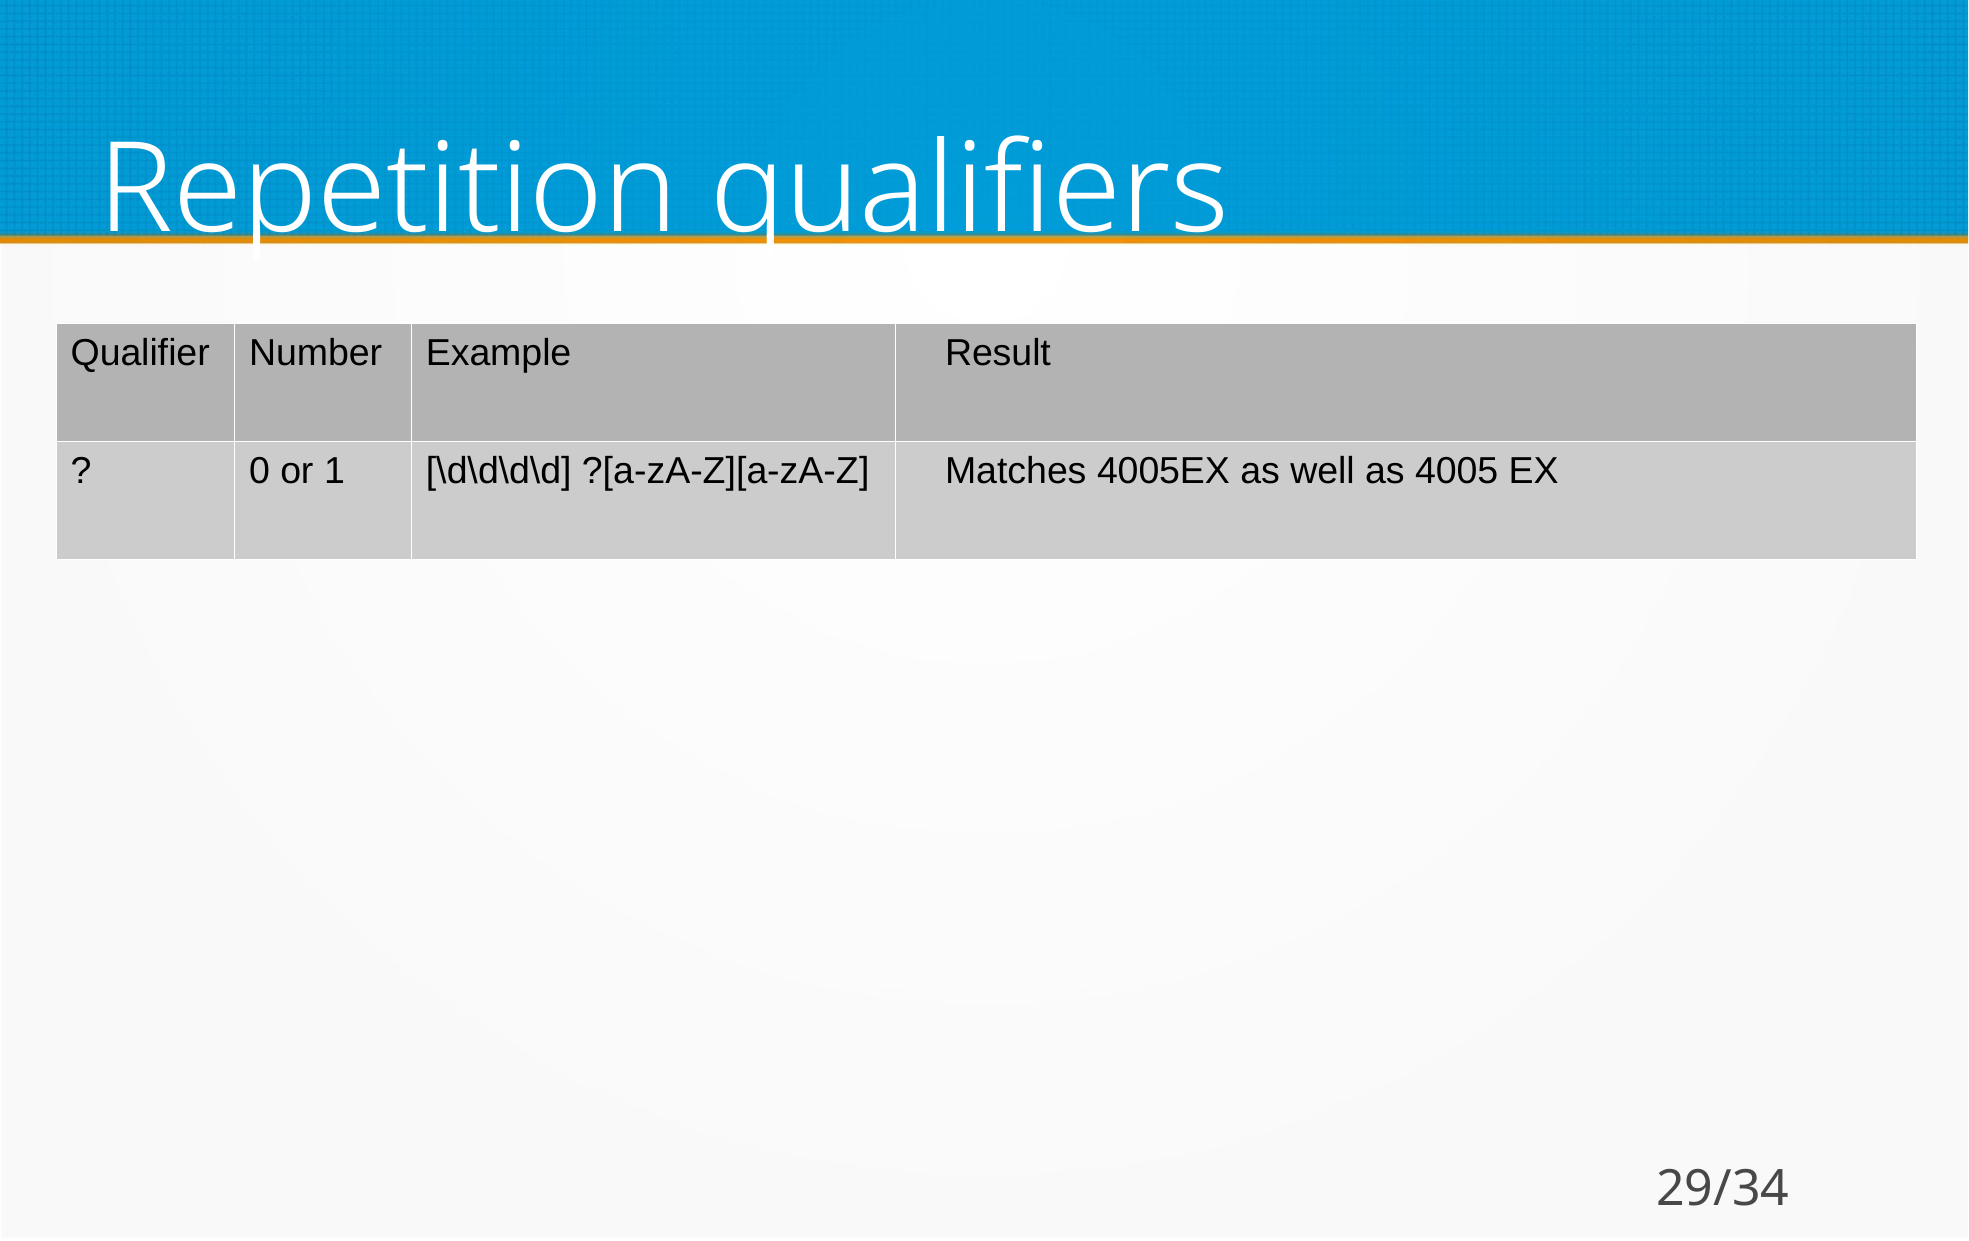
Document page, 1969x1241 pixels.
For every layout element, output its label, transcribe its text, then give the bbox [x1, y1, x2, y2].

table_cell 0 or 1 [235, 442, 411, 559]
table_header Result [896, 324, 1916, 441]
table_cell [\d\d\d\d] ?[a-zA-Z][a-zA-Z] [412, 442, 895, 559]
title Repetition qualifiers [98, 49, 1870, 257]
table_header Qualifier [57, 324, 234, 441]
table_cell Matches 4005EX as well as 4005 EX [896, 442, 1916, 559]
table_header Number [235, 324, 411, 441]
picture [0, 233, 1969, 1241]
table_header Example [412, 324, 895, 441]
table_cell ? [57, 442, 234, 559]
